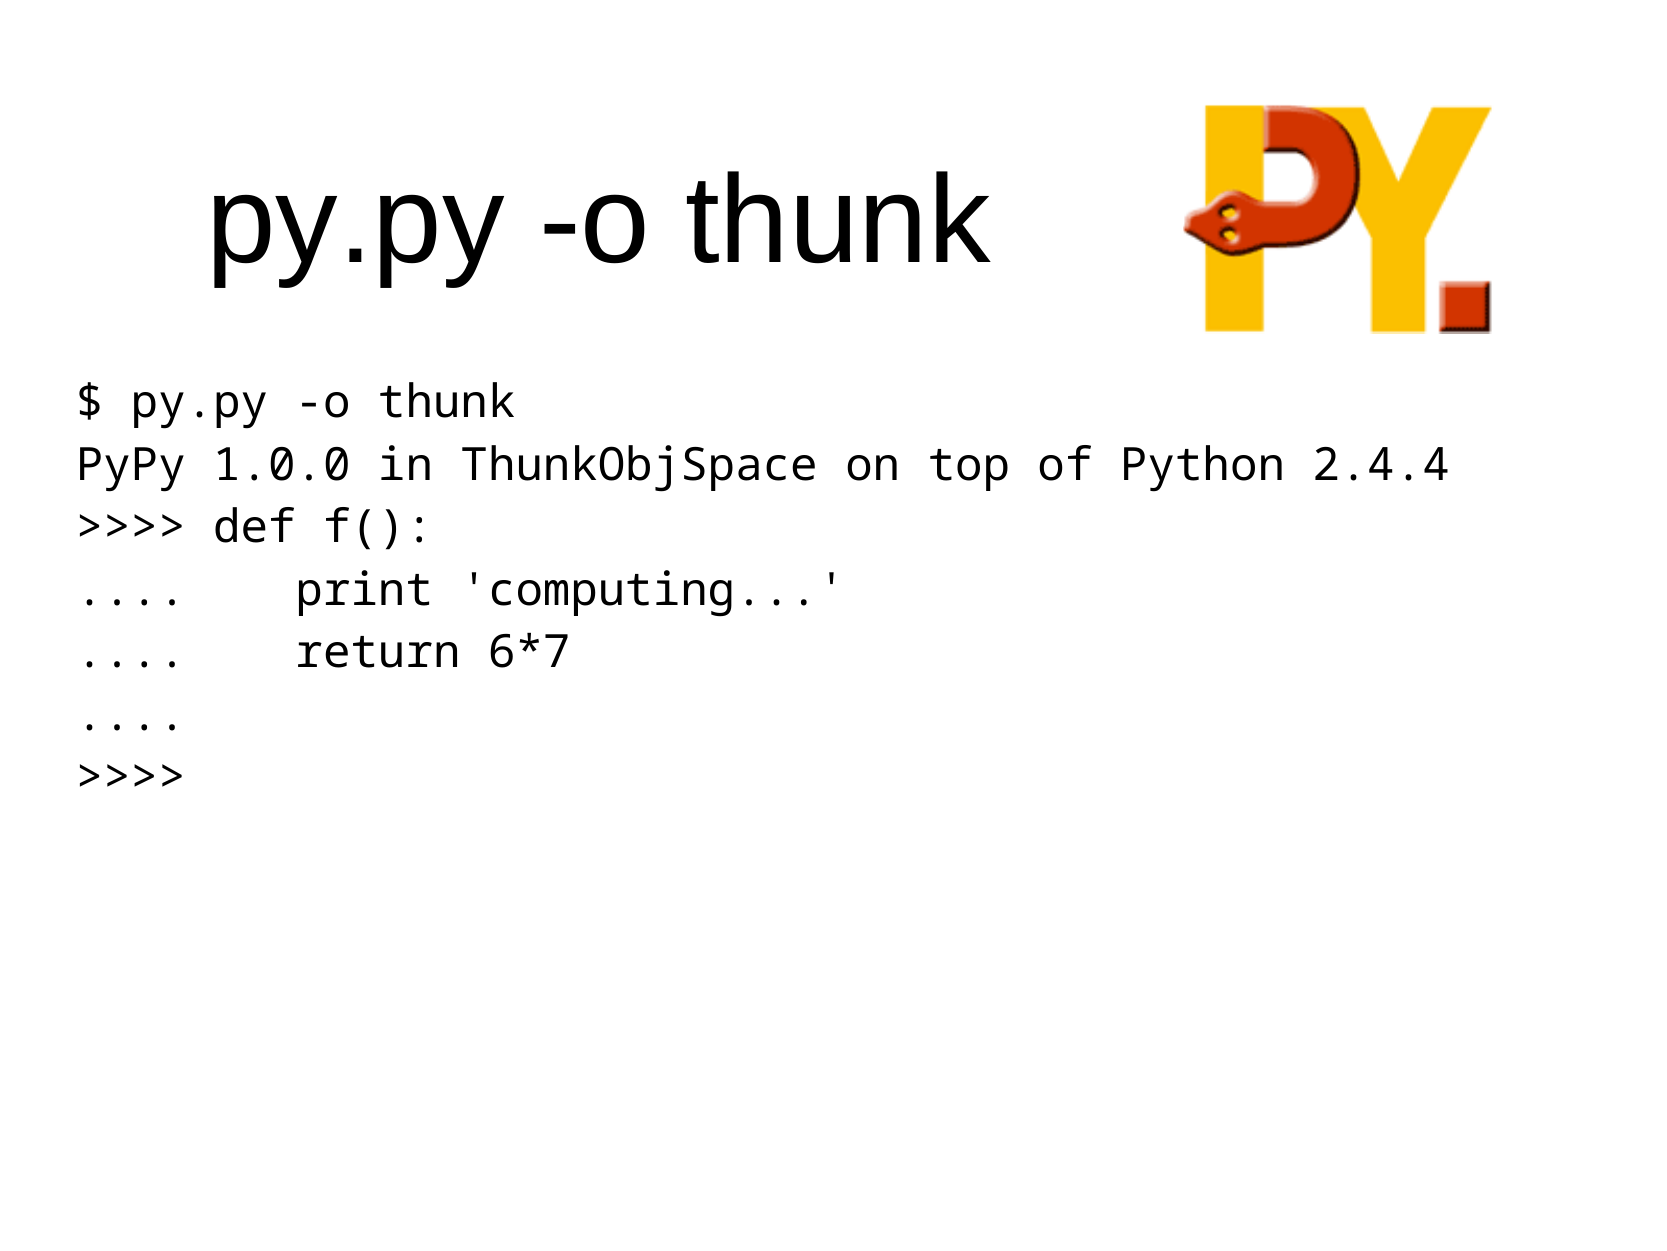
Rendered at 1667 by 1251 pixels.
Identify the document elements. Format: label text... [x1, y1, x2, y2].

title py.py -o thunk [37, 0, 1161, 459]
text_box $ py.py -o thunk PyPy 1.0.0 in ThunkObjSpace on top of Python 2.4.4 >>>> def f(): .... print 'computing...' .... return 6*7 .... >>>> [61, 361, 1594, 980]
picture [1183, 104, 1494, 334]
